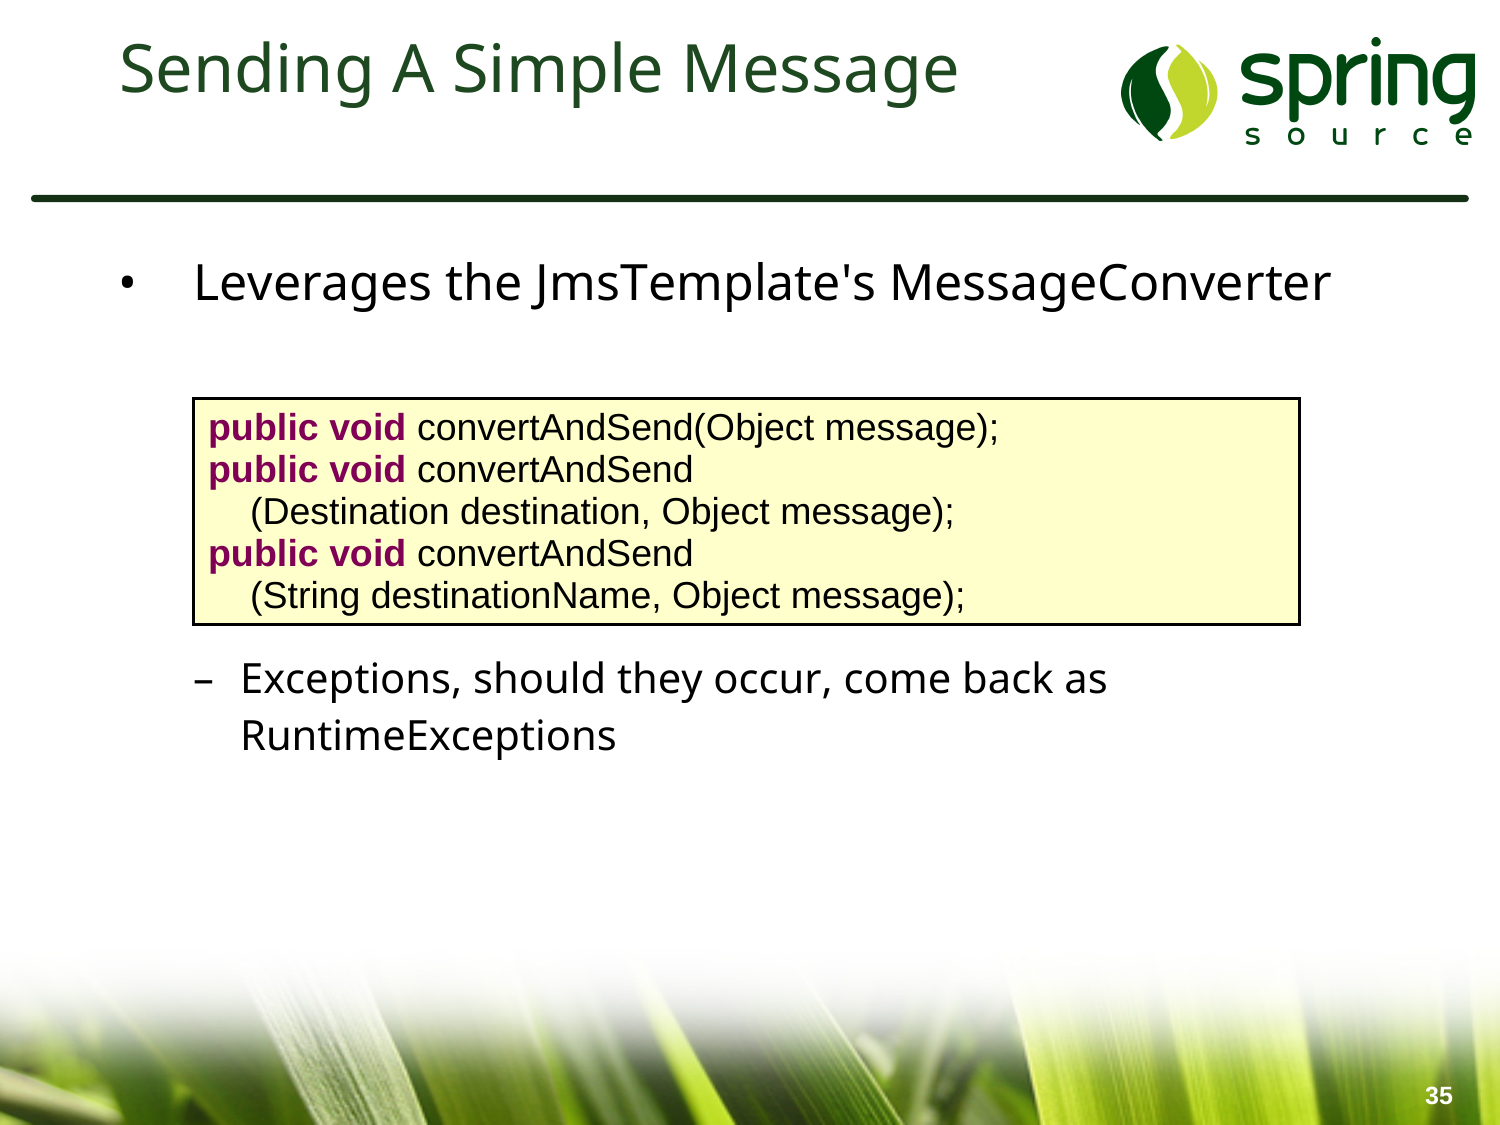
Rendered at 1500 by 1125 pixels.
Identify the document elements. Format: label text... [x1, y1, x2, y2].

picture [0, 944, 1500, 1125]
picture [1137, 37, 1475, 145]
title Sending A Simple Message [104, 14, 1137, 177]
list Leverages the JmsTemplate's MessageConverter Exceptions, should they occur, come back as RuntimeExceptions [103, 239, 1394, 903]
text_box public void convertAndSend(Object message); public void convertAndSend (Destination destination, Object message); public void convertAndSend (String destinationName, Object message); [193, 398, 1300, 625]
